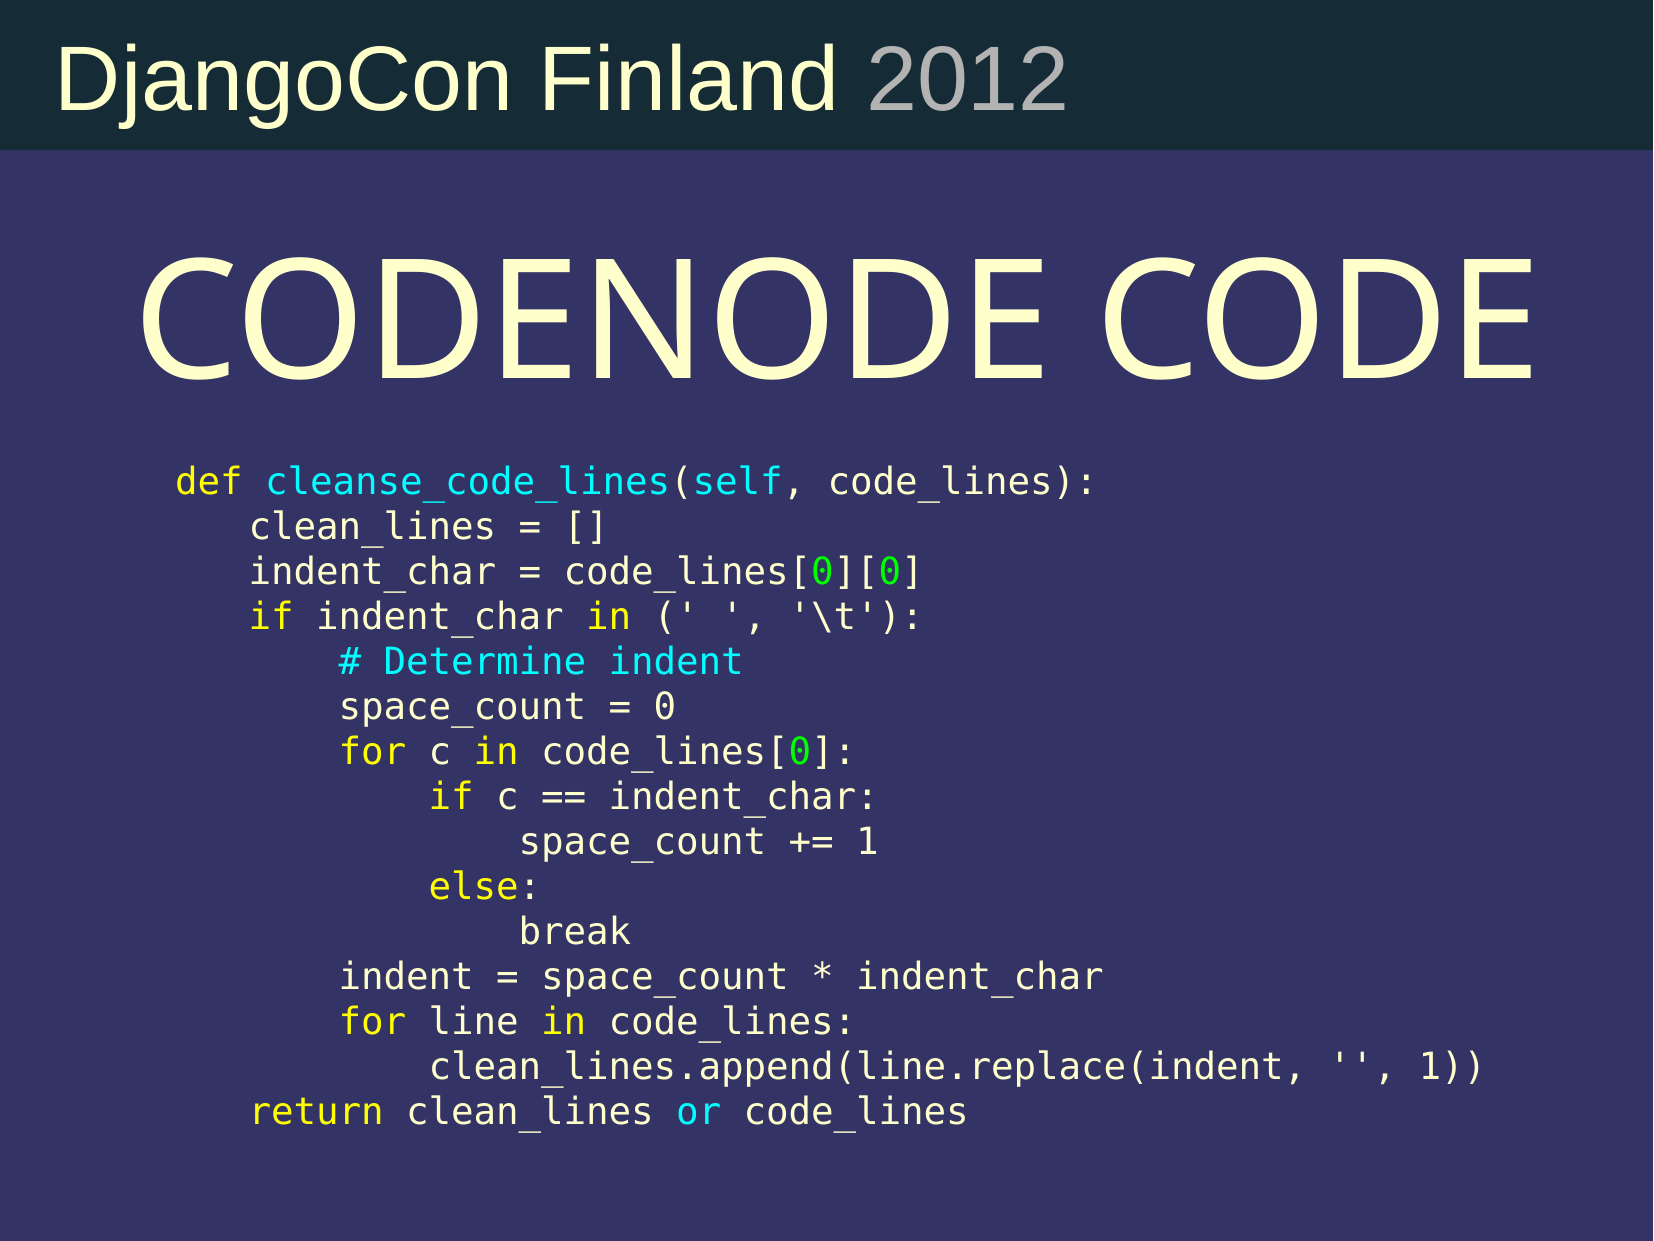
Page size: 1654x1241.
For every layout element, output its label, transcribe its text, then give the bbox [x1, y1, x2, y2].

text_box [0, 0, 1653, 151]
text_box def cleanse_code_lines(self, code_lines): clean_lines = [] indent_char = code_lines[0][0] if indent_char in (' ', '\t'): # Determine indent space_count = 0 for c in code_lines[0]: if c == indent_char: space_count += 1 else: break indent = space_count * indent_char for line in code_lines: clean_lines.append(line.replace(indent, '', 1)) return clean_lines or code_lines [53, 449, 1613, 1163]
subtitle CODENODE CODE [26, 215, 1651, 413]
title DjangoCon Finland 2012 [37, 0, 1088, 131]
